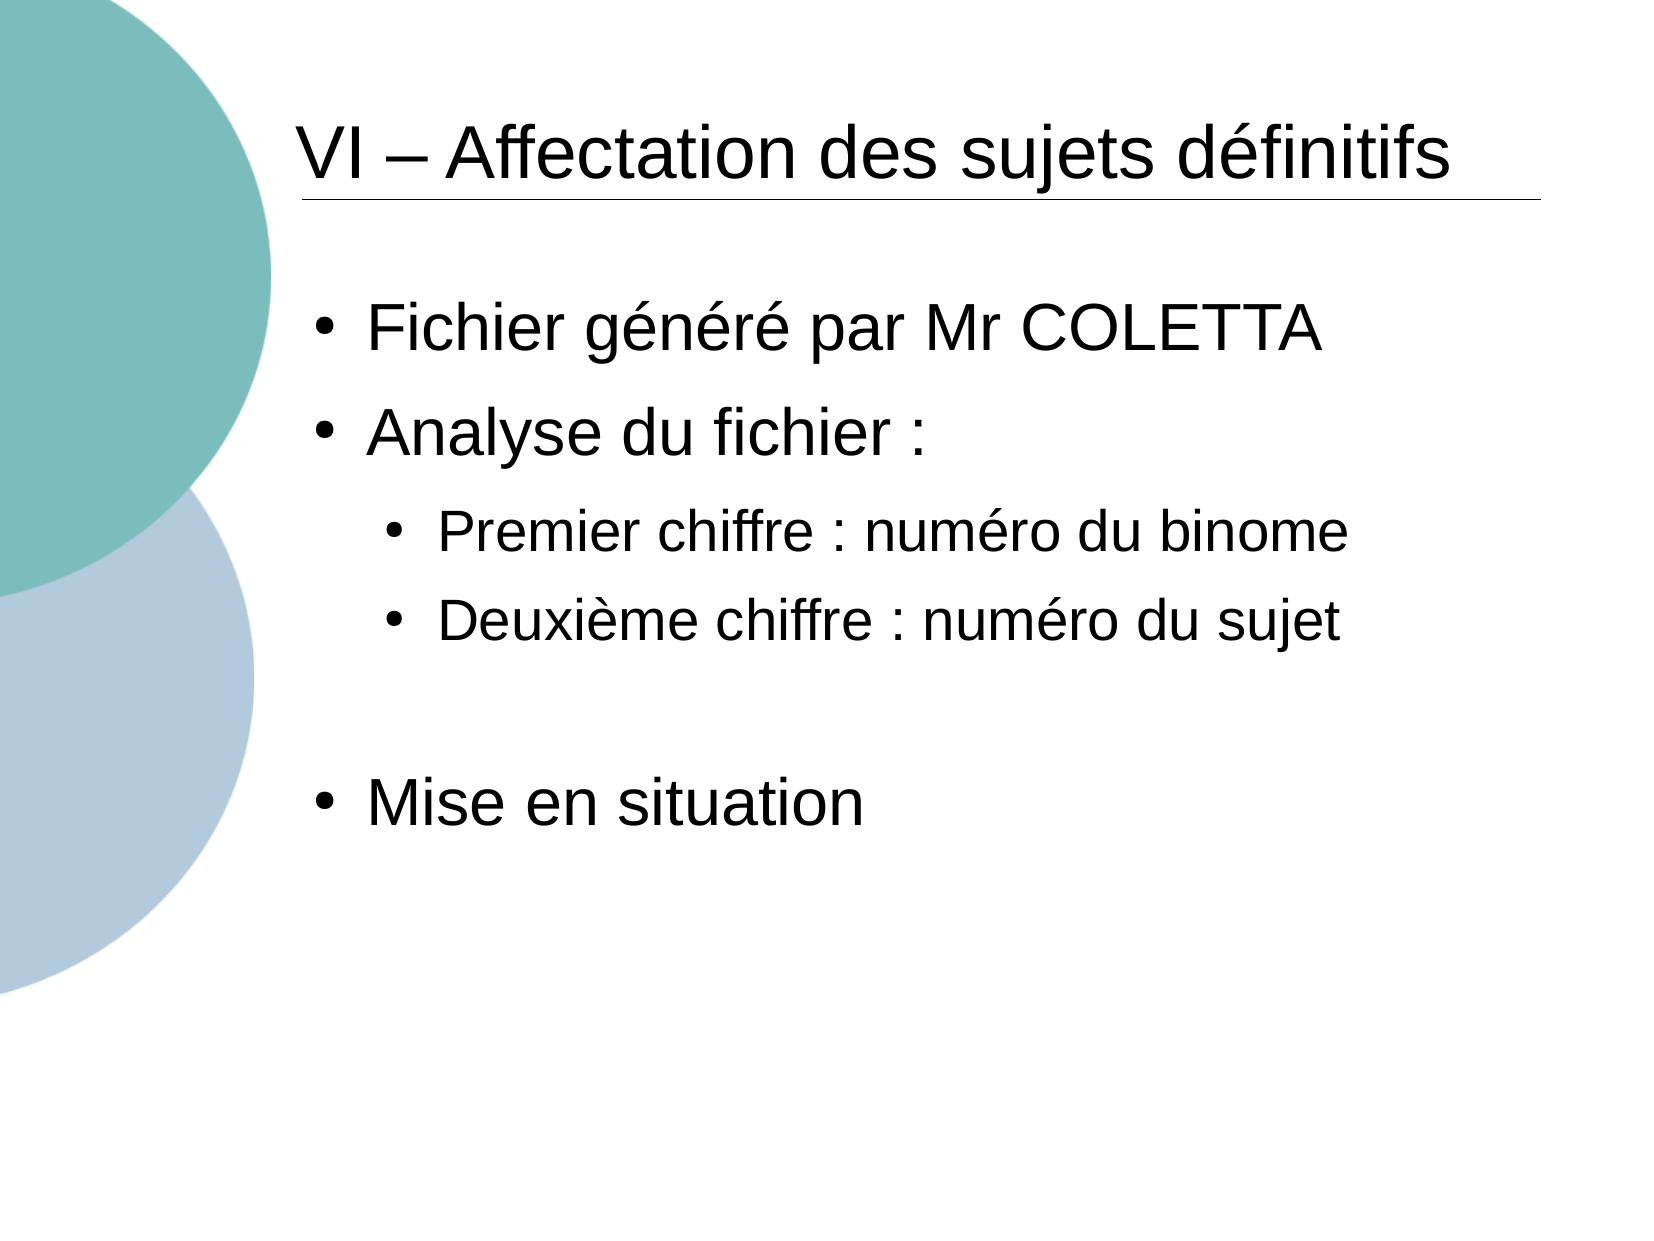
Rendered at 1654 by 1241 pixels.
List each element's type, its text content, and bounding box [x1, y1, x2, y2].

title VI – Affectation des sujets définitifs [295, 56, 1571, 250]
table_header [302, 200, 1541, 257]
list Fichier généré par Mr COLETTA Analyse du fichier : Premier chiffre : numéro du binome Deuxième chiffre : numéro du sujet Mise en situation [295, 290, 1571, 1094]
picture [0, 0, 1654, 1241]
